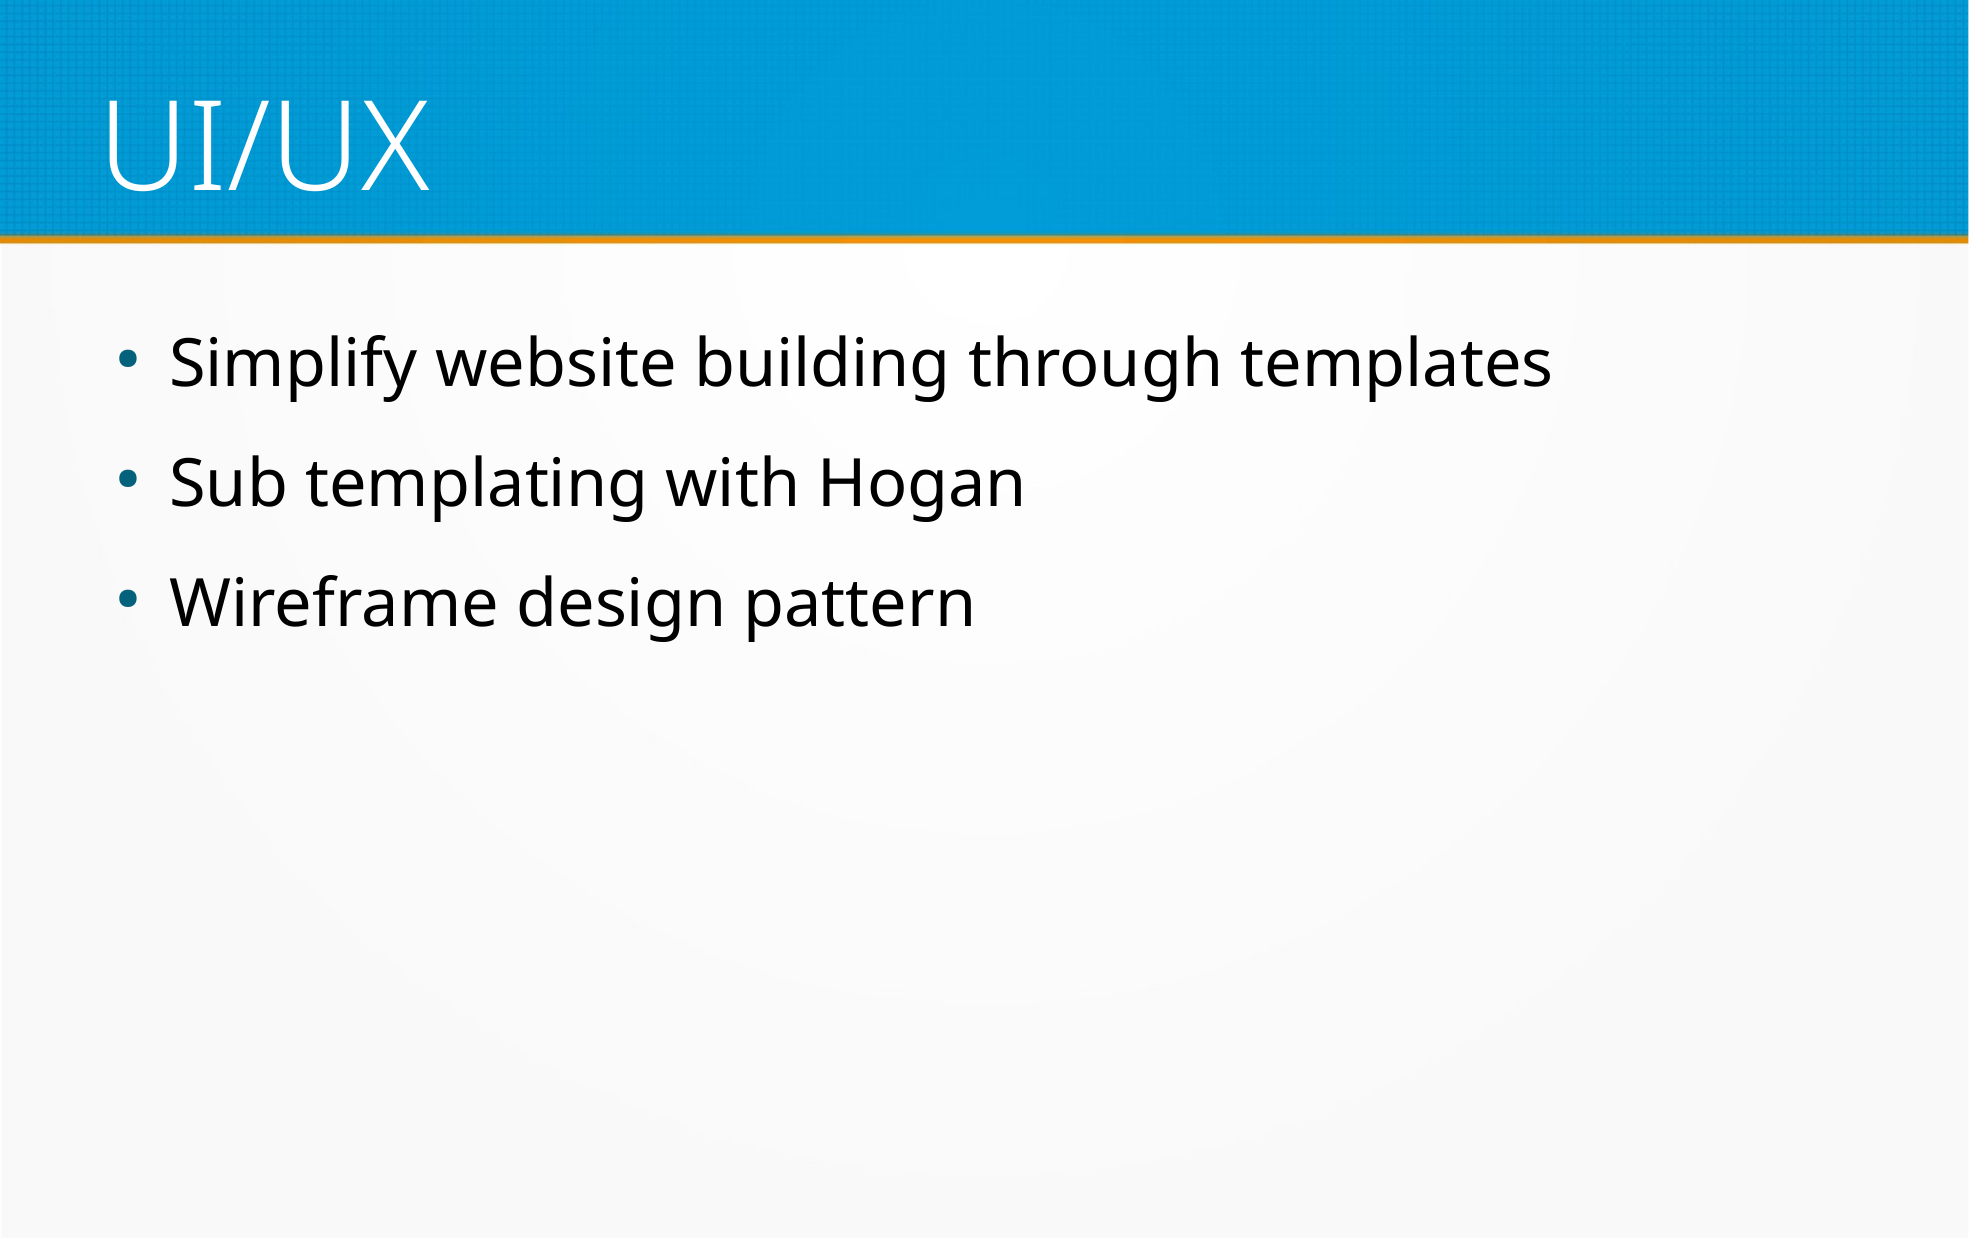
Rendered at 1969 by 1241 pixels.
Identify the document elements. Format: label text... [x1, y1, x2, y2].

list Simplify website building through templates Sub templating with Hogan Wireframe design pattern [98, 315, 1861, 1081]
picture [0, 233, 1969, 1241]
title UI/UX [98, 19, 1870, 227]
